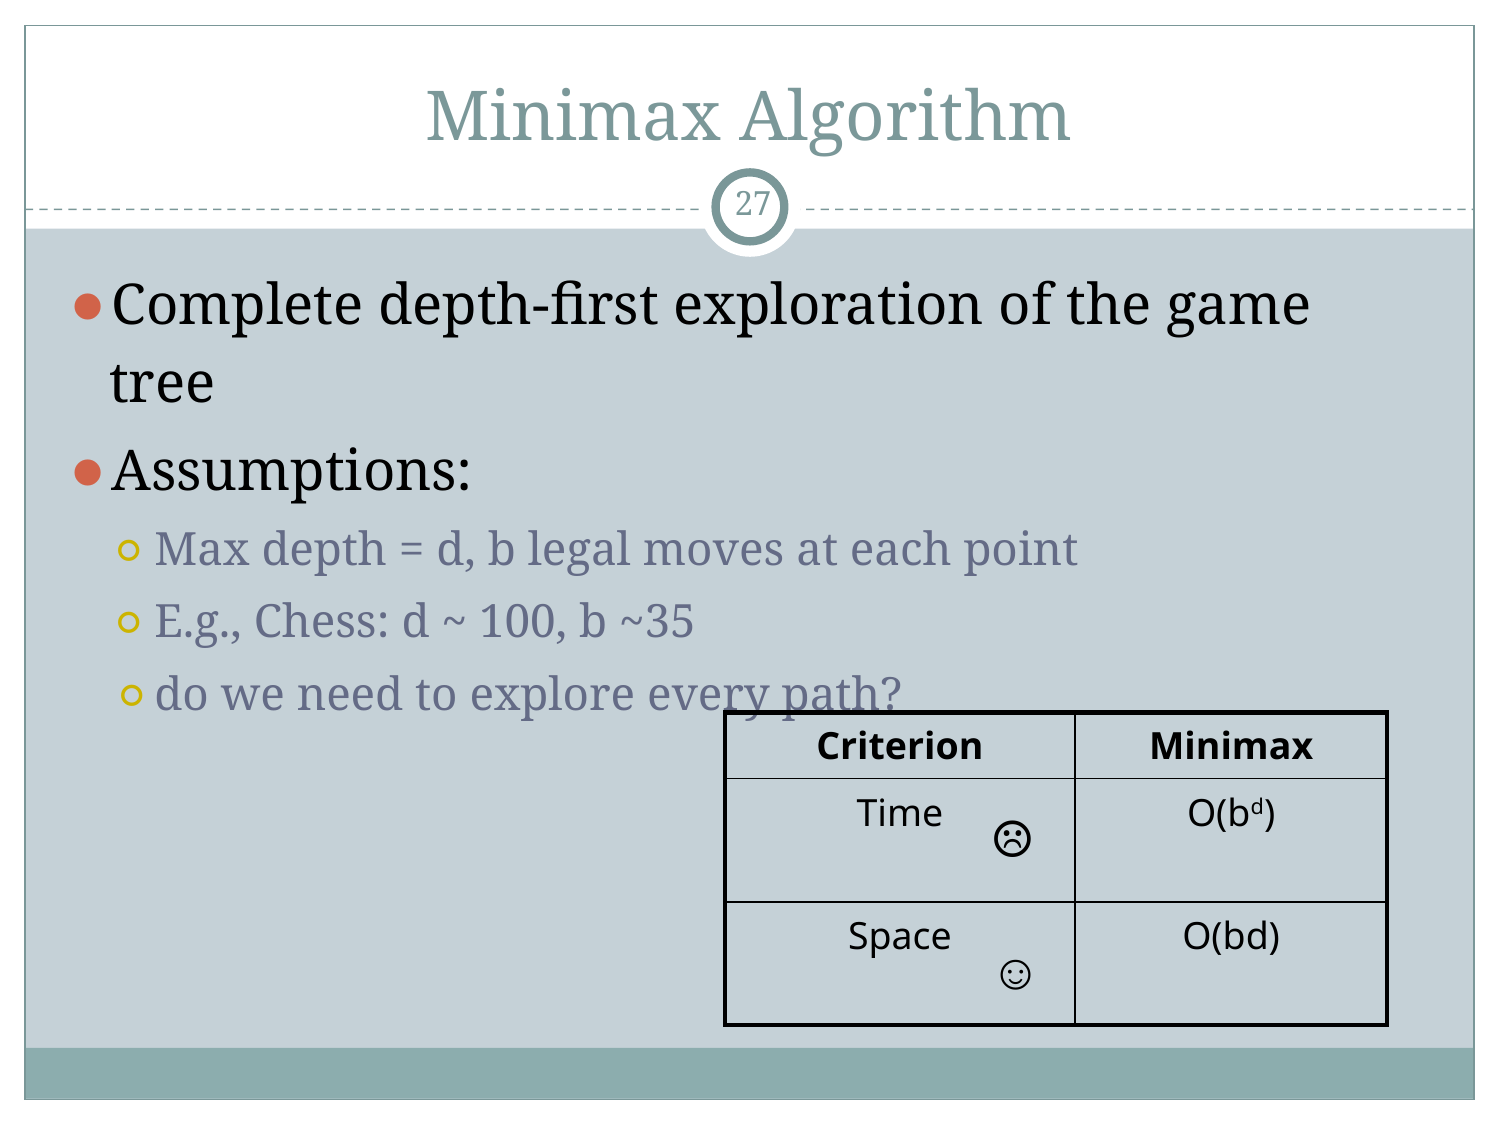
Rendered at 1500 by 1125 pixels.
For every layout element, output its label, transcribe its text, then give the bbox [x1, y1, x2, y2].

table_cell O(bd) [1076, 779, 1385, 901]
table_cell Space [727, 903, 1074, 1023]
table_cell Time [727, 779, 1074, 901]
table_header Criterion [727, 715, 1074, 778]
table_header Minimax [1076, 715, 1385, 778]
text_box ☺ [974, 931, 1048, 1007]
table_cell O(bd) [1076, 903, 1385, 1023]
title Minimax Algorithm [49, 37, 1450, 162]
text_box ☹ [974, 799, 1048, 875]
slide_number <number> [715, 168, 791, 241]
list Complete depth-first exploration of the game tree Assumptions: Max depth = d, b legal moves at each point E.g., Chess: d ~ 100, b ~35 do we need to explore every path? [49, 250, 1445, 1025]
